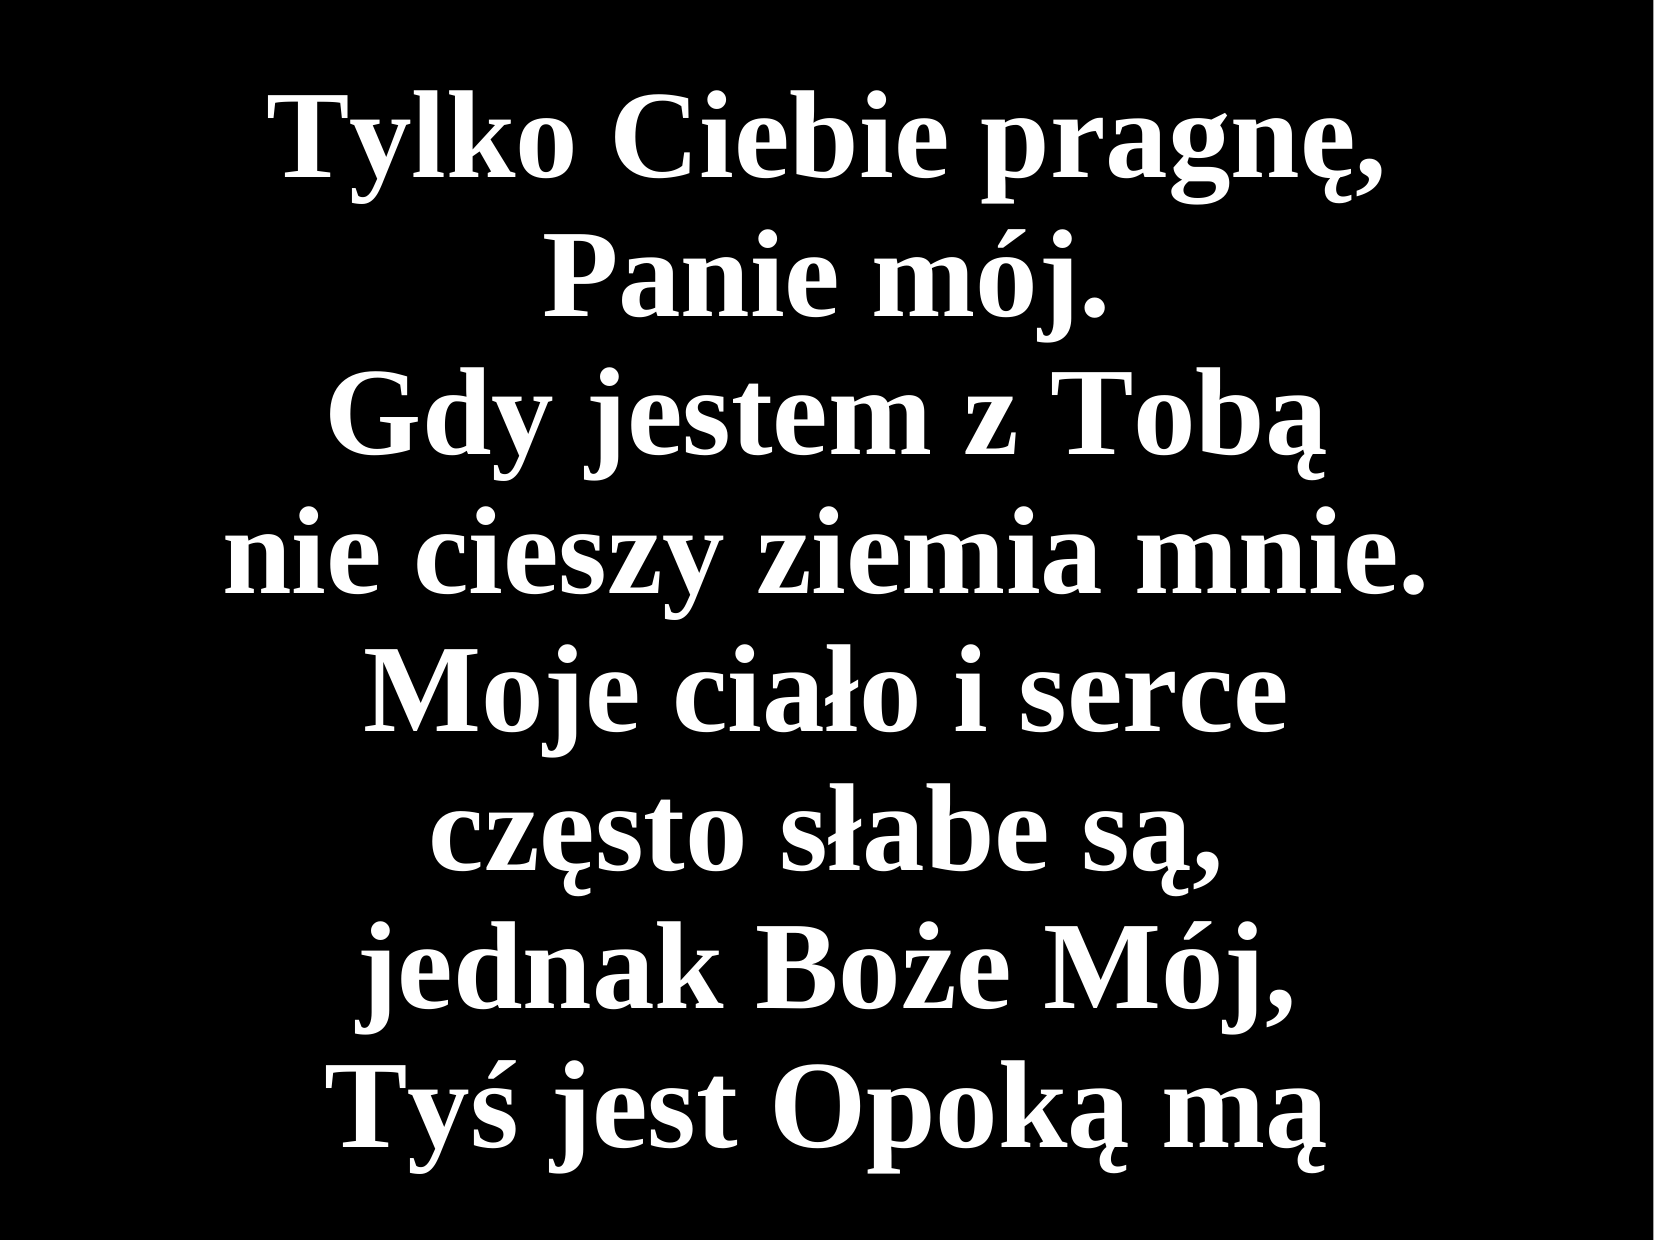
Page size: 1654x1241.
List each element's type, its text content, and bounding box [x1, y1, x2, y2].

title Tylko Ciebie pragnę, Panie mój. Gdy jestem z Tobą nie cieszy ziemia mnie. Moje ciało i serce często słabe są, jednak Boże Mój, Tyś jest Opoką mą [0, 0, 1654, 1241]
